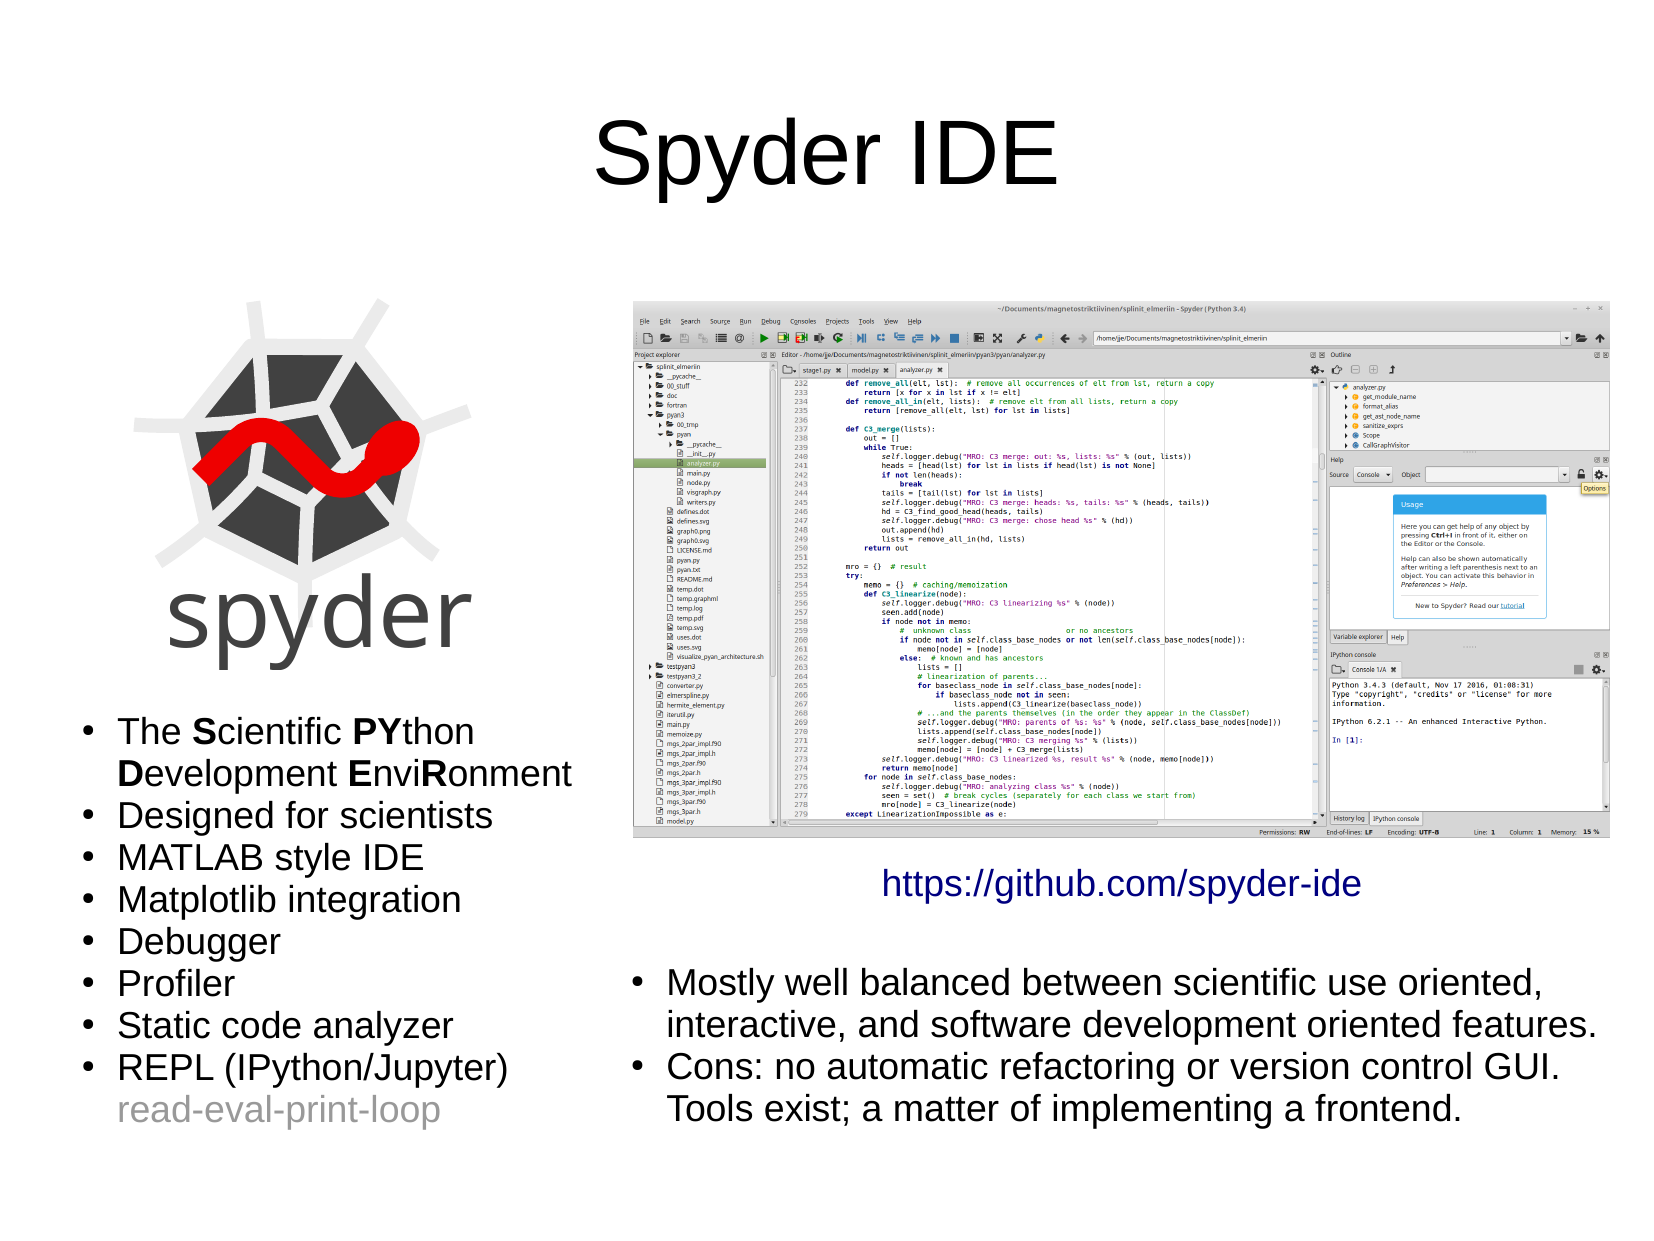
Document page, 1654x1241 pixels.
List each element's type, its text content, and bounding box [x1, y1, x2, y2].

text_box Mostly well balanced between scientific use oriented, interactive, and software development oriented features. Cons: no automatic refactoring or version control GUI. Tools exist; a matter of implementing a frontend. [616, 954, 1614, 1179]
text_box The Scientific PYthon Development EnviRonment Designed for scientists MATLAB style IDE Matplotlib integration Debugger Profiler Static code analyzer REPL (IPython/Jupyter) read-eval-print-loop [66, 703, 601, 1138]
picture [114, 294, 490, 670]
text_box https://github.com/spyder-ide [866, 855, 1392, 916]
title Spyder IDE [82, 49, 1571, 257]
picture [633, 301, 1610, 838]
